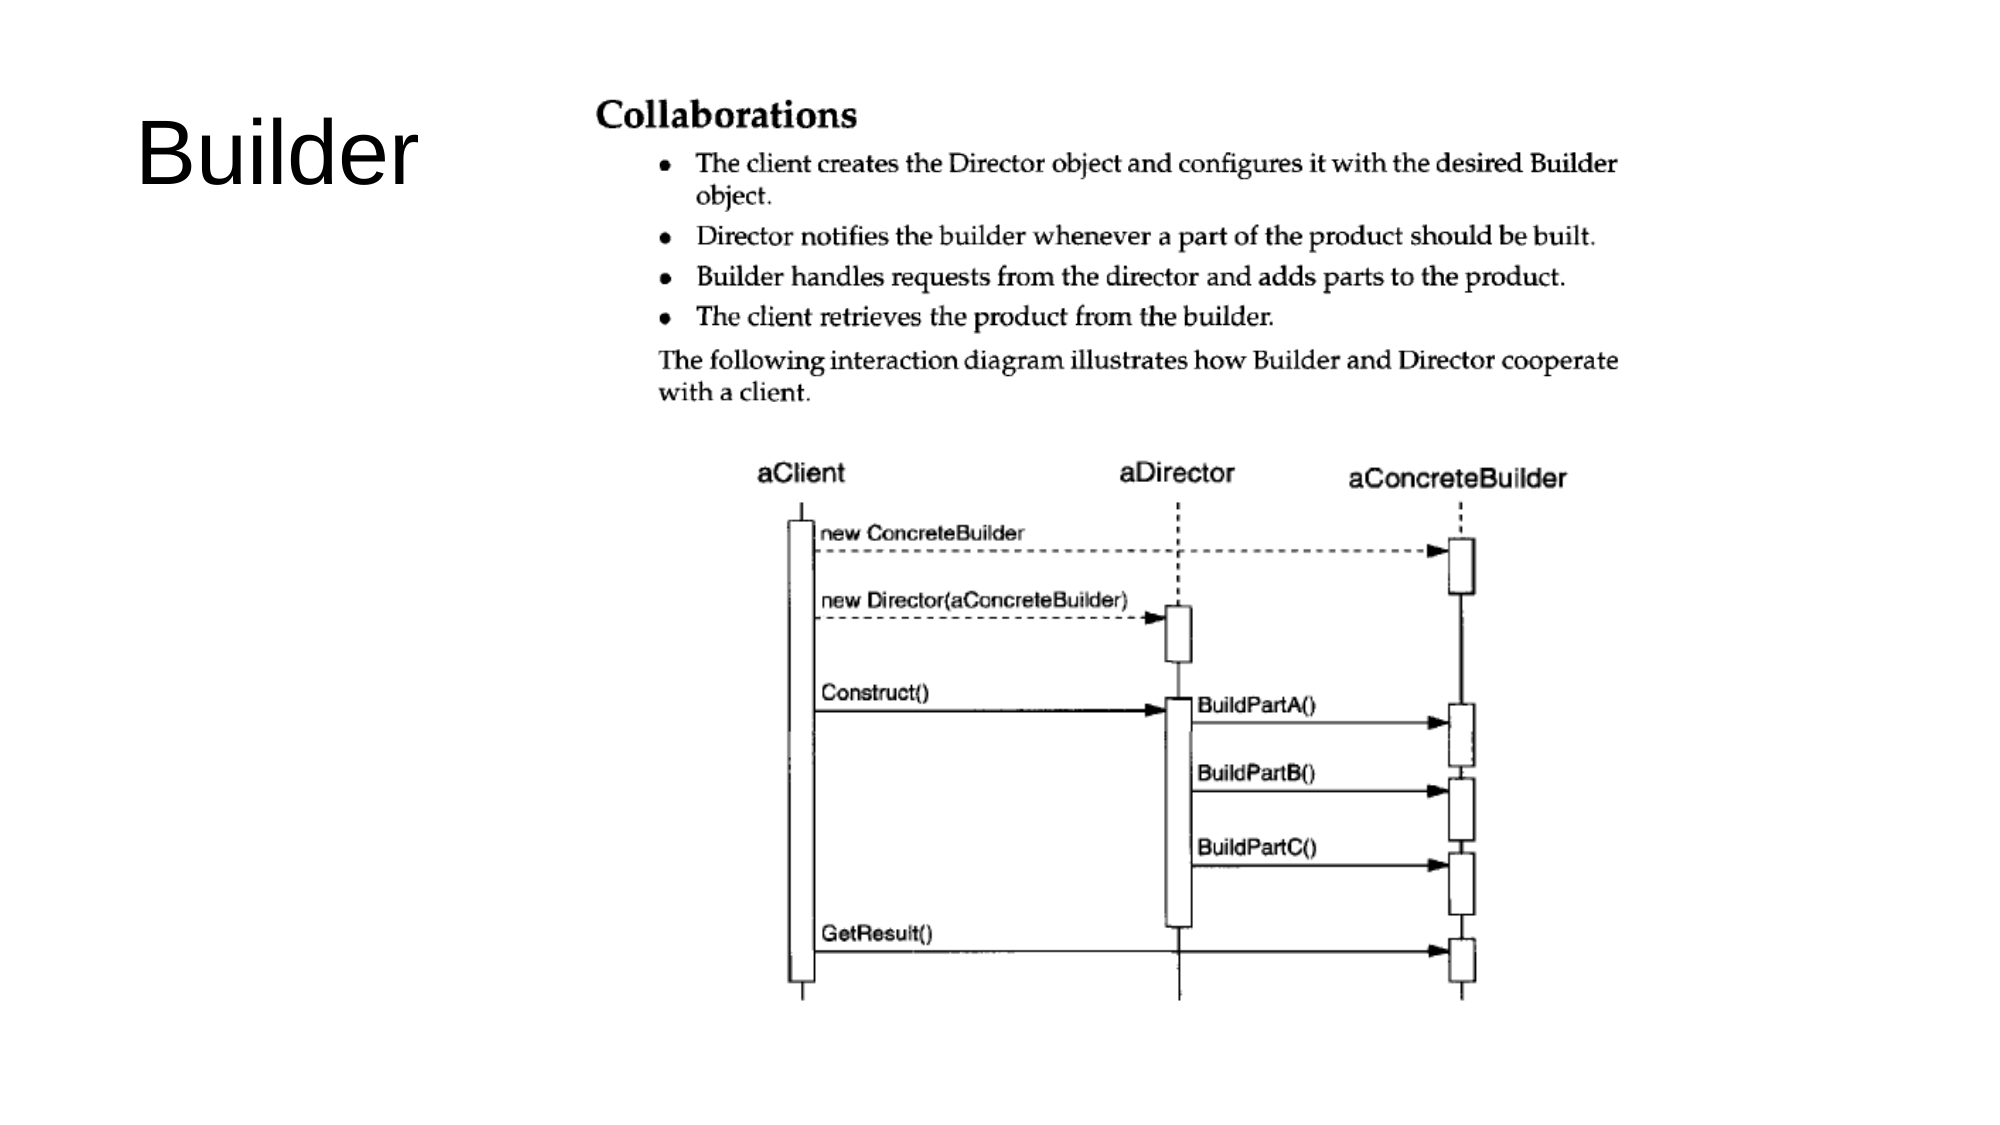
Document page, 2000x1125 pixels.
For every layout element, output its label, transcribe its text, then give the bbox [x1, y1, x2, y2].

picture [585, 93, 1628, 409]
title Builder [135, 105, 448, 208]
picture [740, 449, 1586, 1021]
